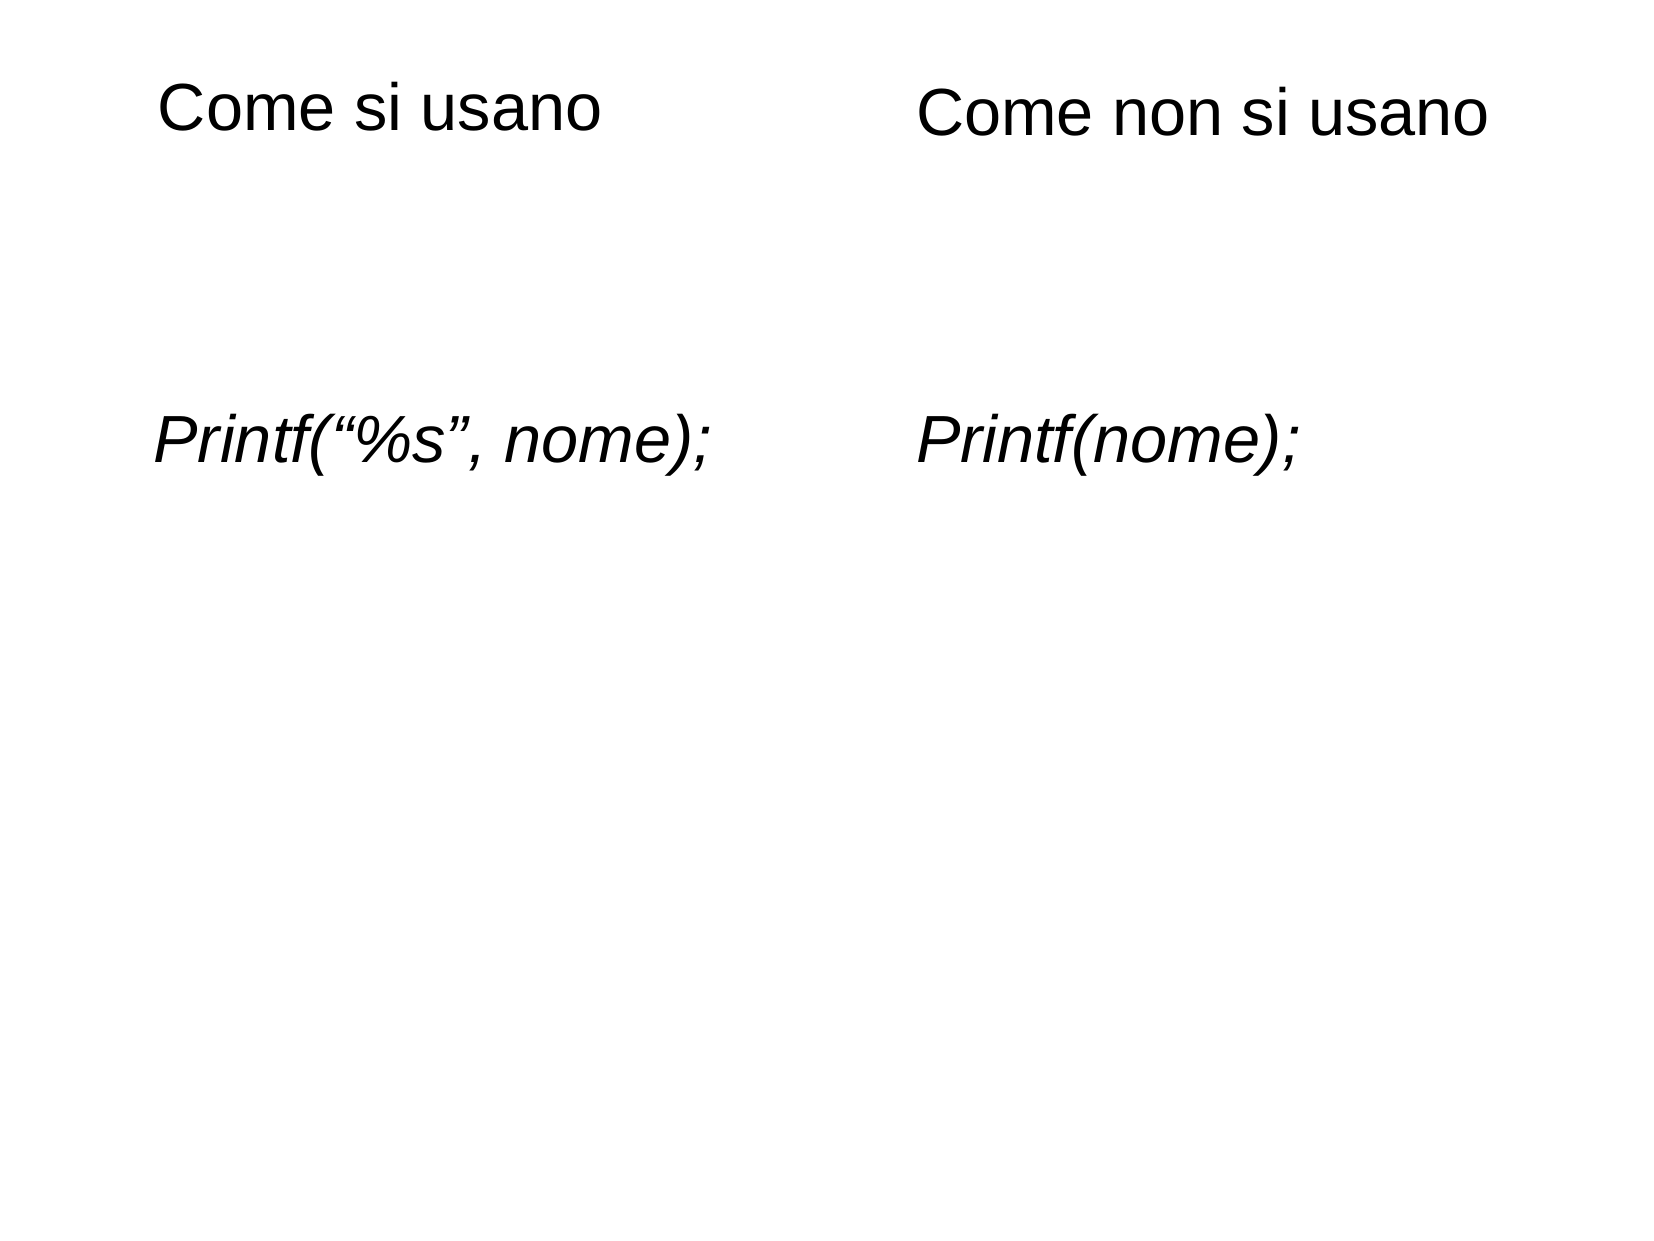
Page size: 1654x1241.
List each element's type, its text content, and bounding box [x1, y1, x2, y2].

list Printf(“%s”, nome); [82, 401, 809, 1009]
list Come si usano [87, 70, 814, 178]
list Printf(nome); [845, 401, 1572, 1009]
list Come non si usano [845, 74, 1572, 178]
